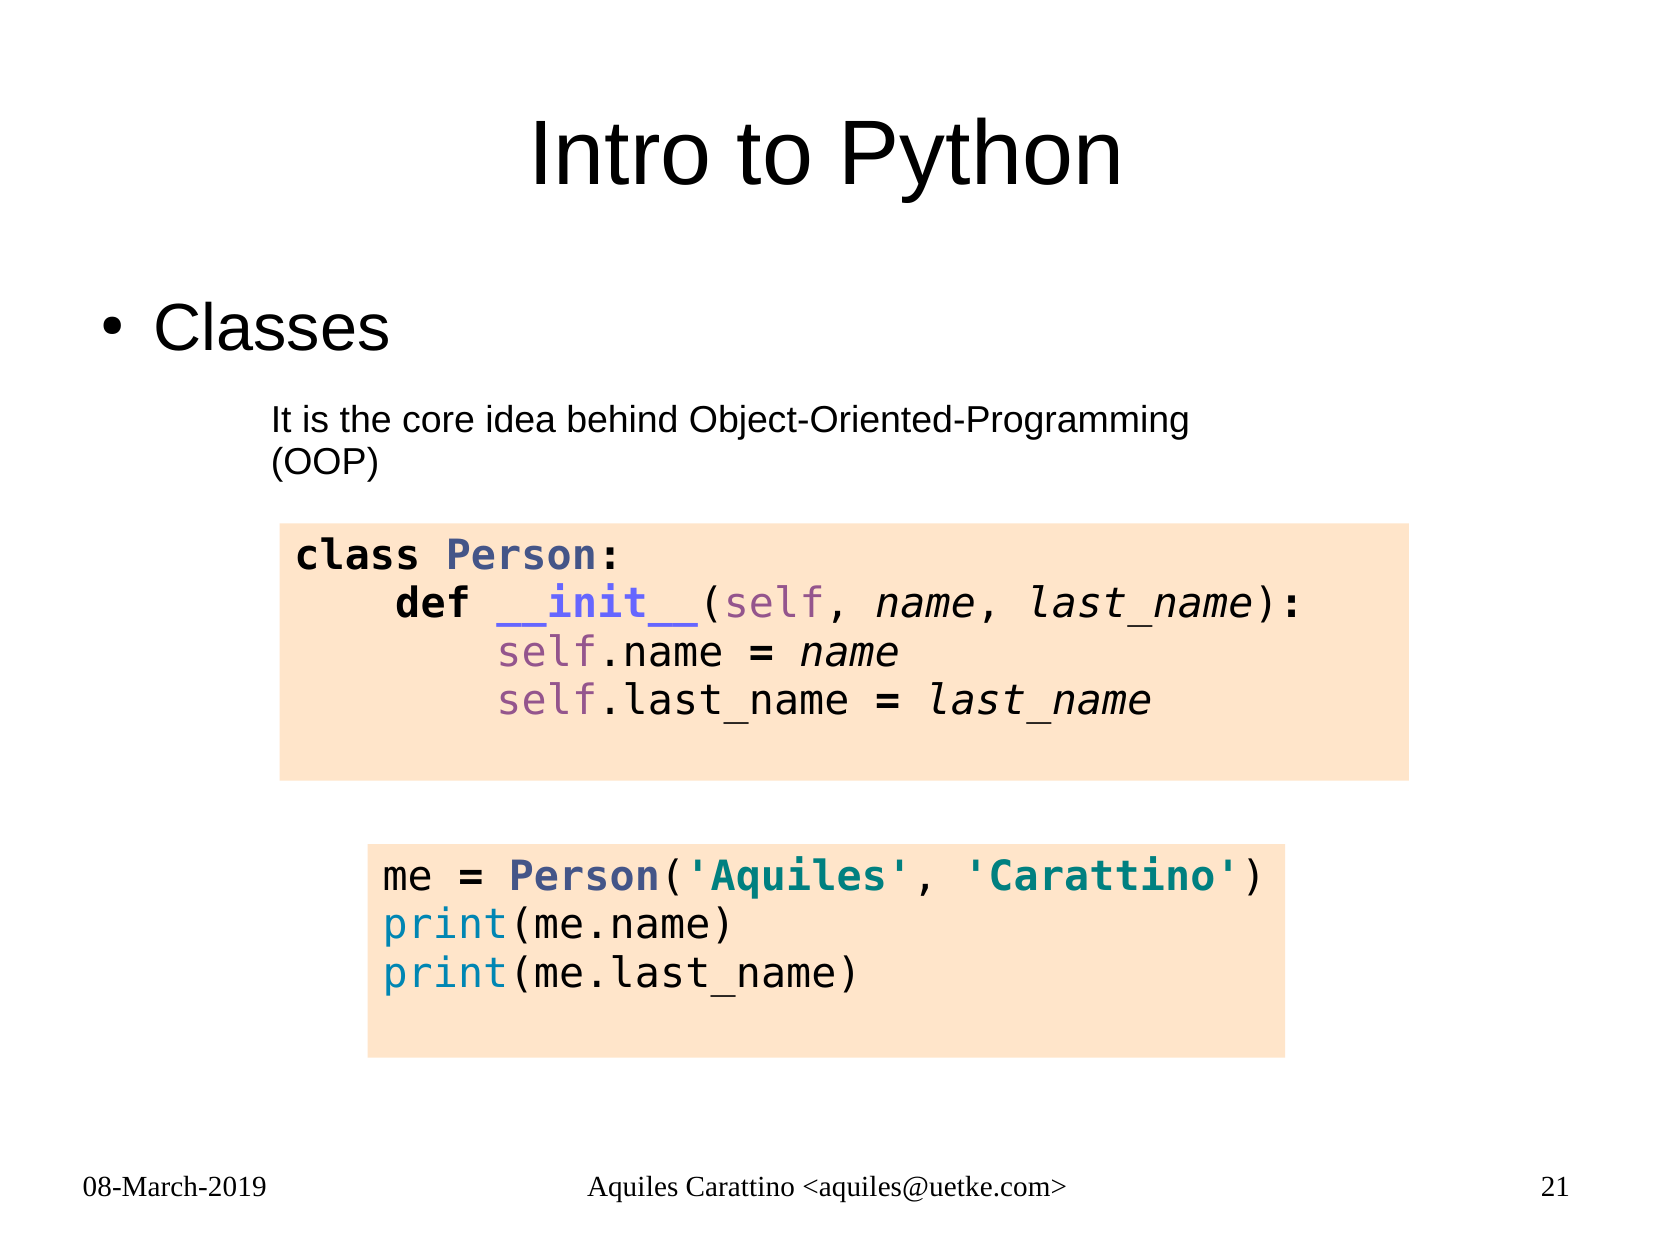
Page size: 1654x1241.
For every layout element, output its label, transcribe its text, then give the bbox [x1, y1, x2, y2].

text_box It is the core idea behind Object-Oriented-Programming (OOP) [256, 391, 1324, 491]
title Intro to Python [82, 49, 1571, 257]
text_box me = Person('Aquiles', 'Carattino') print(me.name) print(me.last_name) [367, 844, 1286, 1058]
text_box class Person: def __init__(self, name, last_name): self.name = name self.last_name = last_name [279, 523, 1409, 781]
list Classes [82, 290, 1571, 1010]
